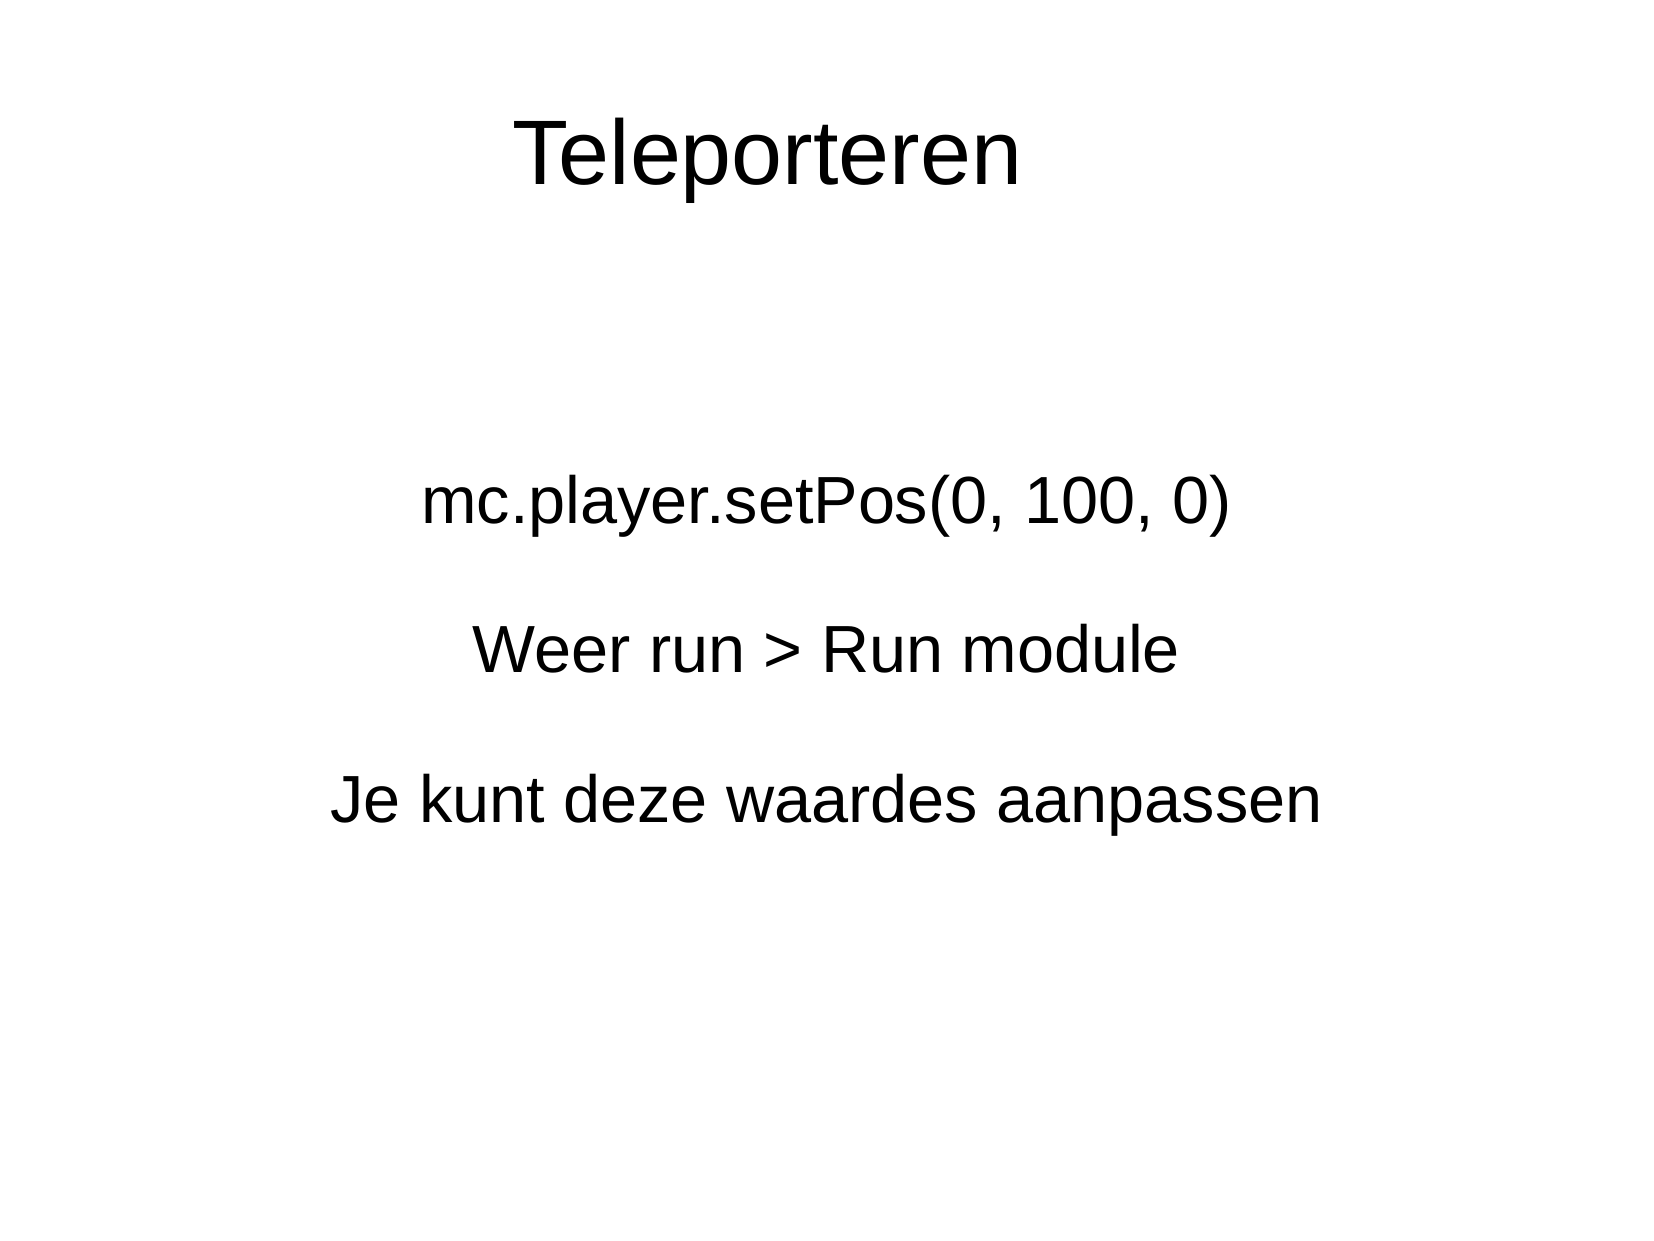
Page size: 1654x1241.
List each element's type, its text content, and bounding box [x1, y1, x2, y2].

subtitle mc.player.setPos(0, 100, 0) Weer run > Run module Je kunt deze waardes aanpassen [82, 290, 1571, 1010]
title Teleporteren [59, 49, 1477, 257]
